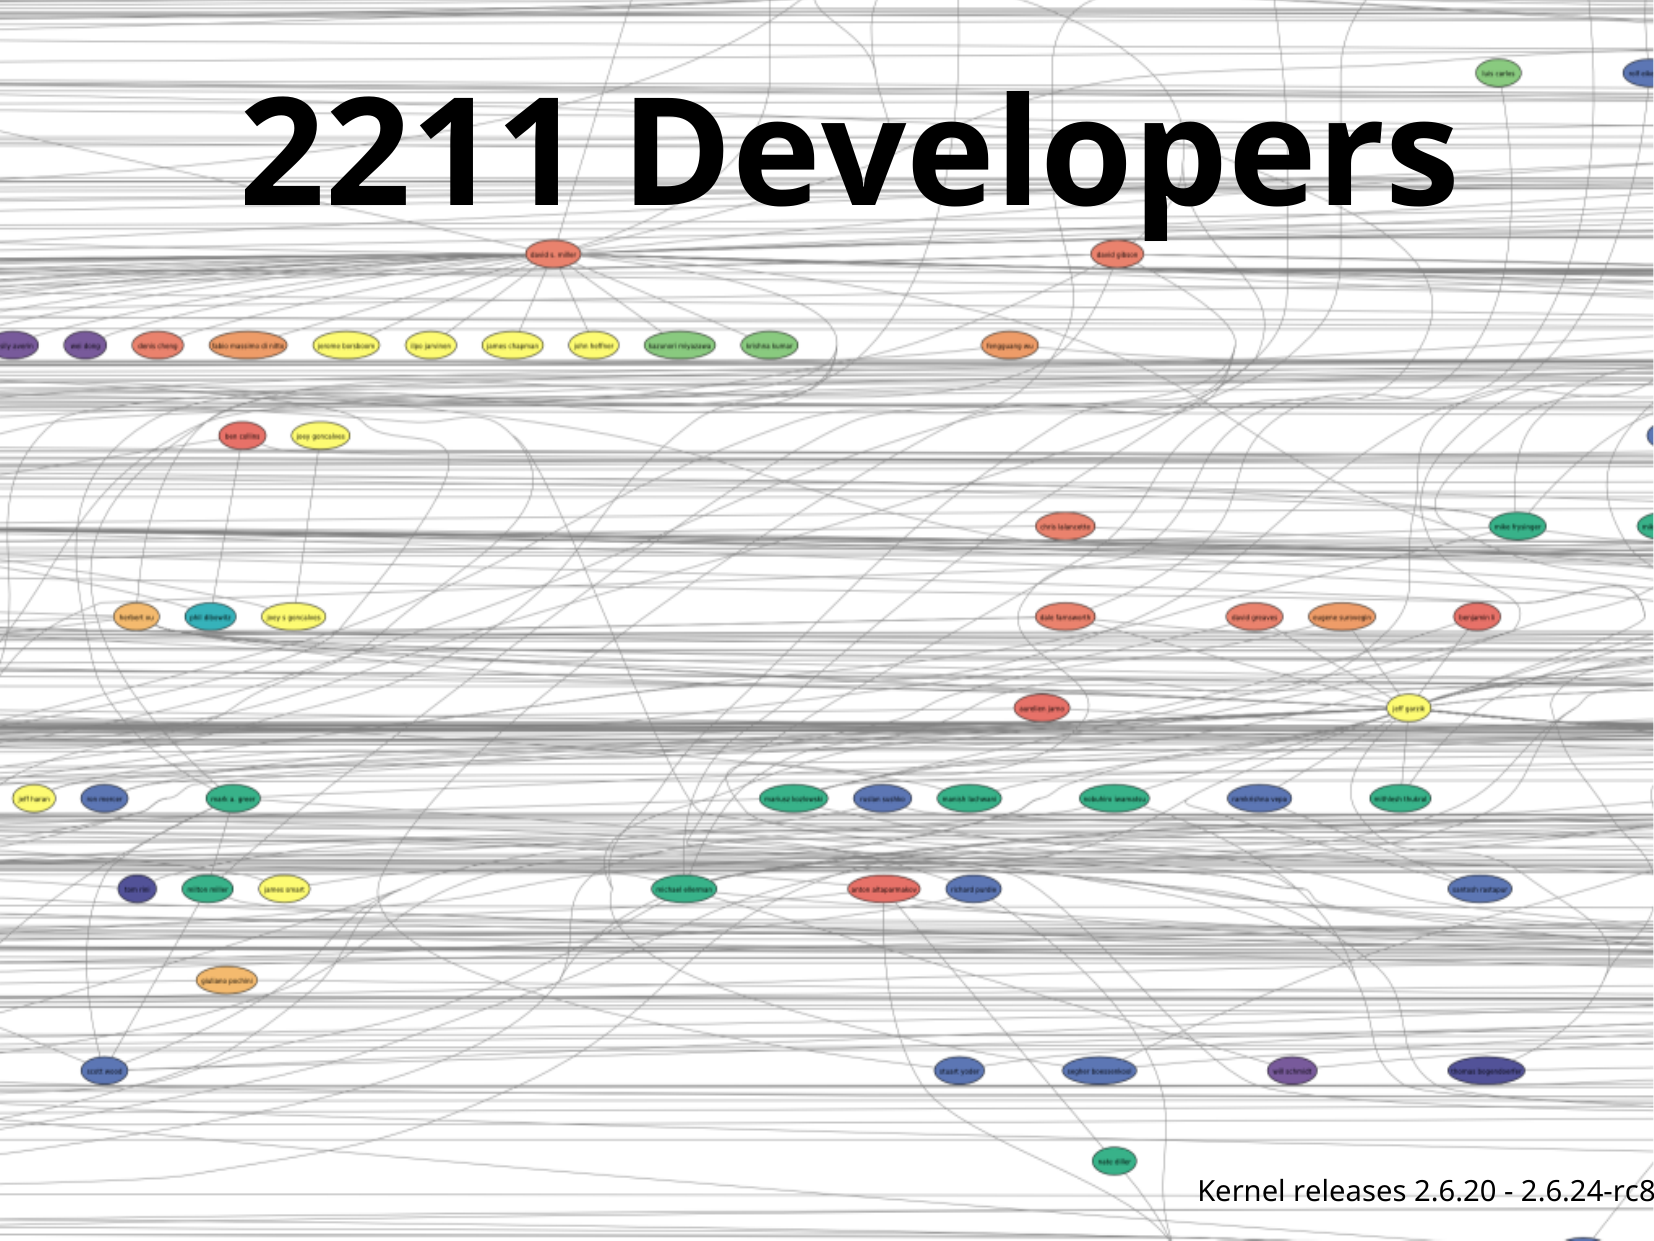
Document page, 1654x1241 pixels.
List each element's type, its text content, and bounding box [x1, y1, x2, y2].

picture [0, 0, 1654, 1241]
text_box 2211 Developers [225, 37, 1419, 233]
text_box Kernel releases 2.6.20 - 2.6.24-rc8 [1182, 1162, 1651, 1213]
